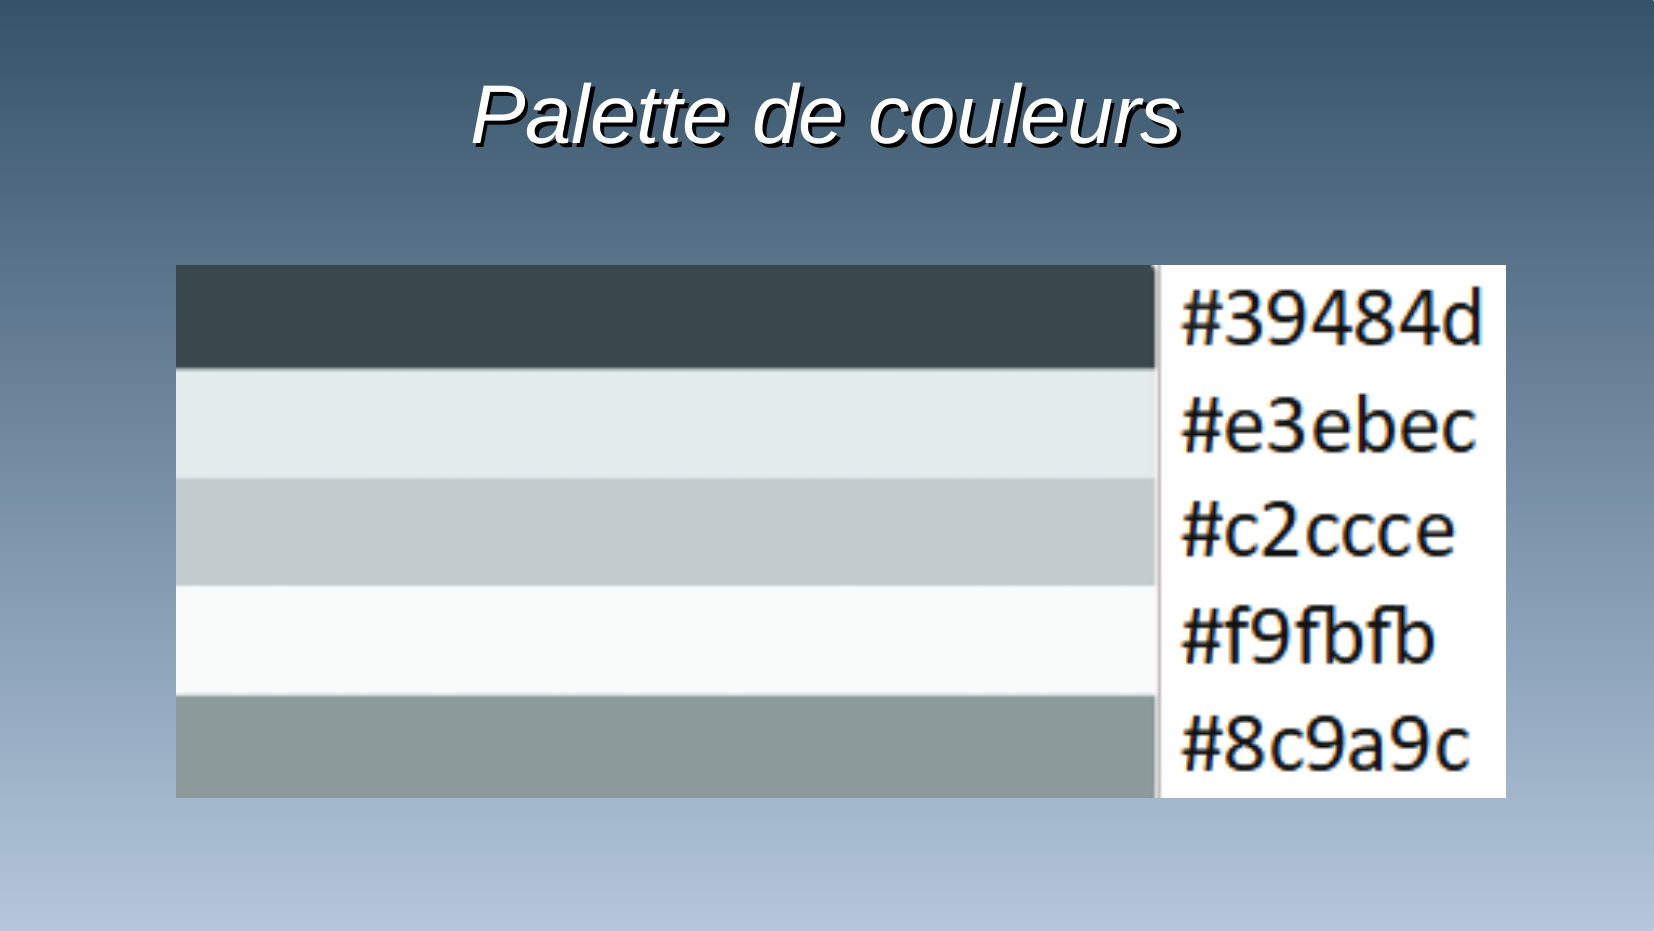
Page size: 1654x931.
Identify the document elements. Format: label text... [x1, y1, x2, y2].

picture [176, 265, 1506, 798]
title Palette de couleurs [82, 37, 1571, 193]
